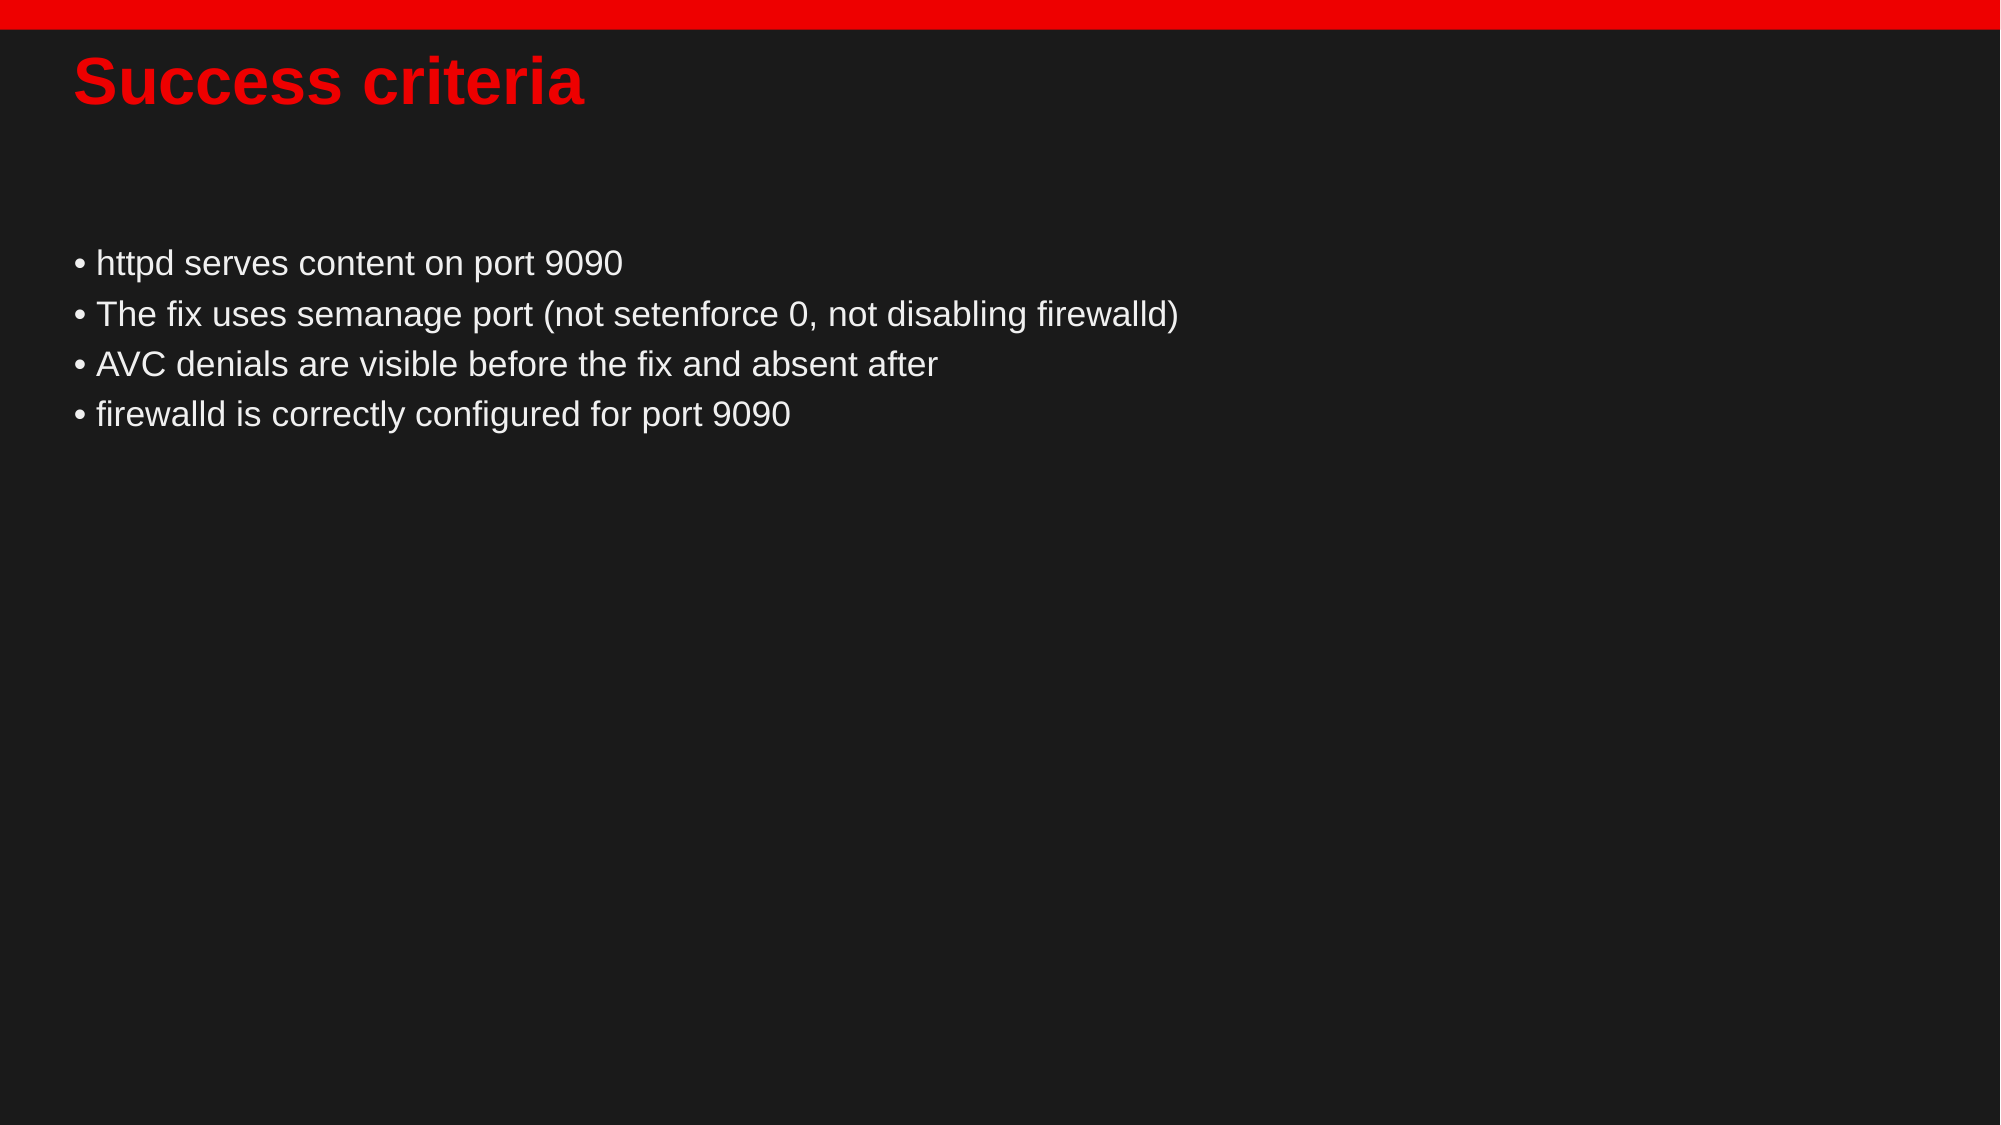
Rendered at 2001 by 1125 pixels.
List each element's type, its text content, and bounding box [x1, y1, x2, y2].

text_box • httpd serves content on port 9090 • The fix uses semanage port (not setenforce 0, not disabling firewalld) • AVC denials are visible before the fix and absent after • firewalld is correctly configured for port 9090 [59, 236, 1942, 1037]
text_box Success criteria [59, 36, 1942, 208]
text_box [0, 0, 2001, 30]
